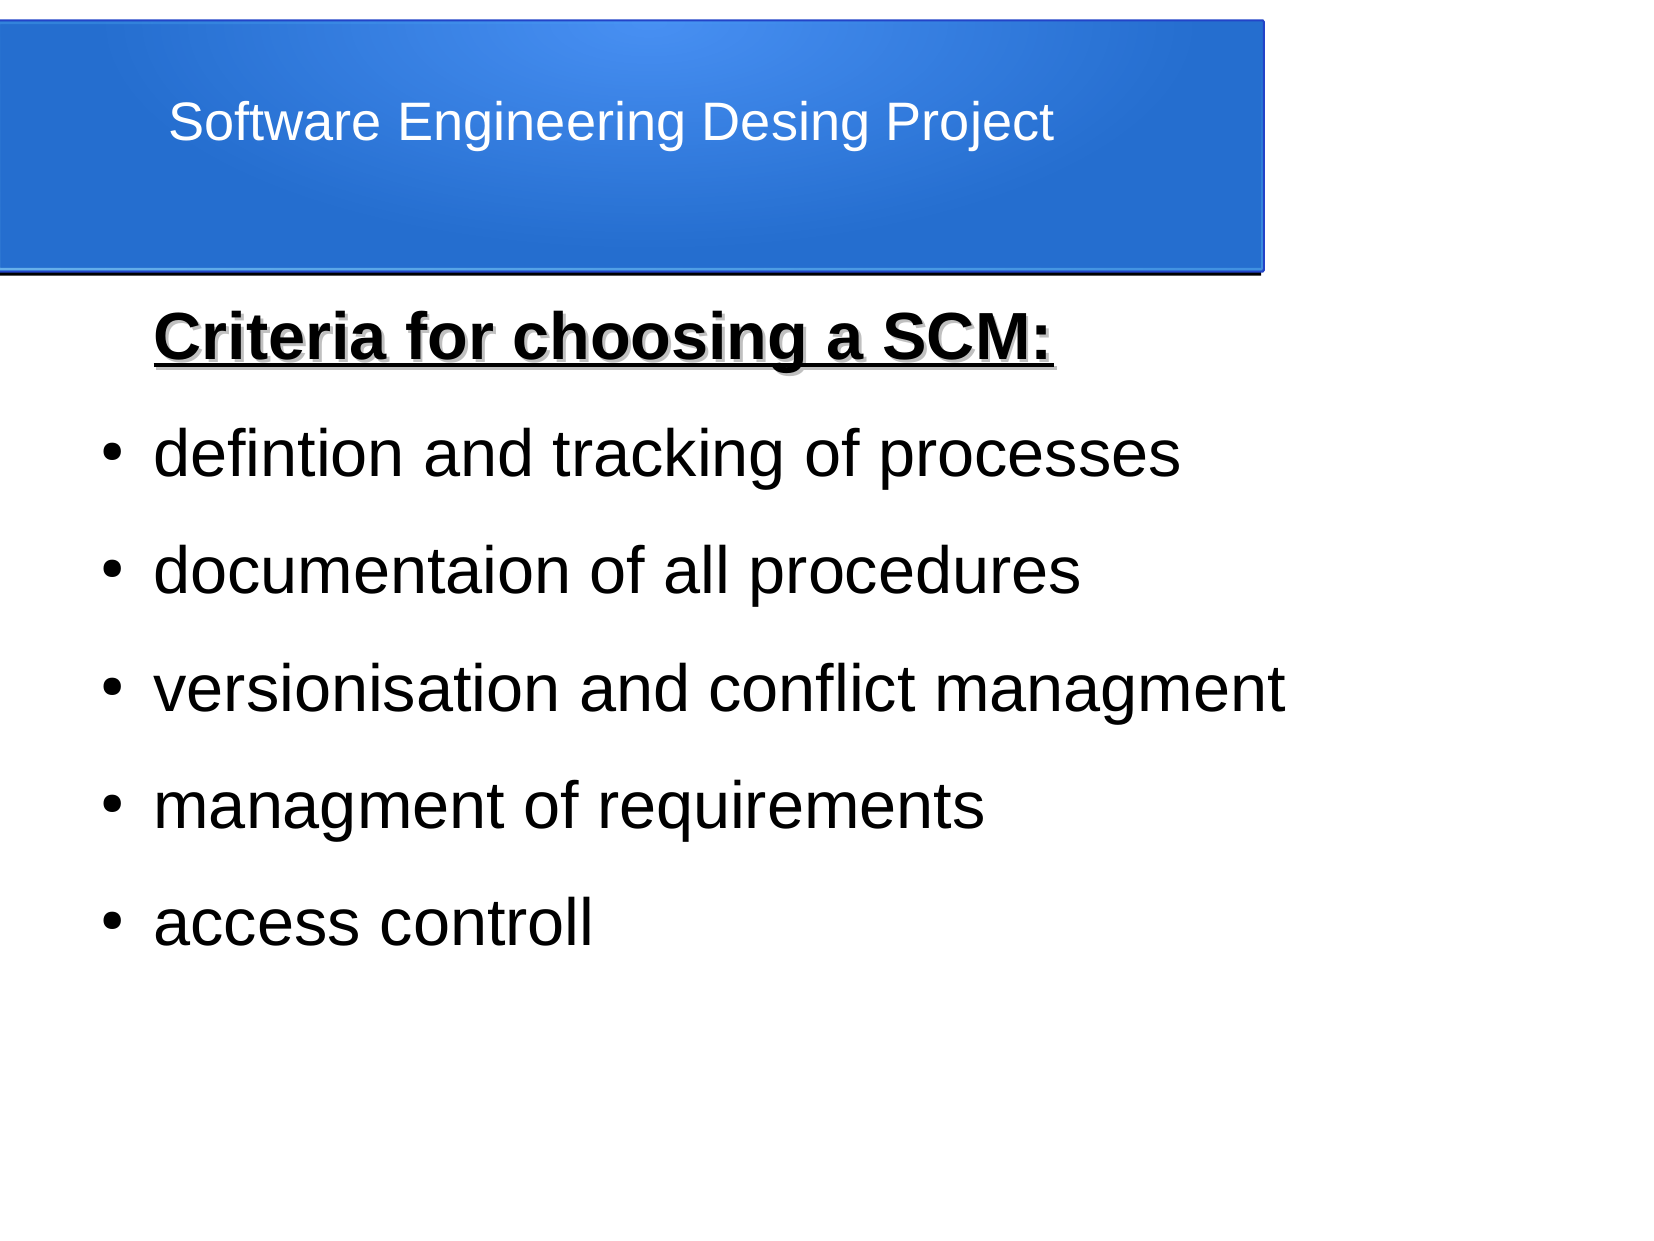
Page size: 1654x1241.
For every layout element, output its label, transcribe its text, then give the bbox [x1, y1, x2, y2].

list Criteria for choosing a SCM: defintion and tracking of processes documentaion of all procedures versionisation and conflict managment managment of requirements access controll [82, 299, 1571, 1019]
text_box Software Engineering Desing Project [153, 83, 1134, 201]
